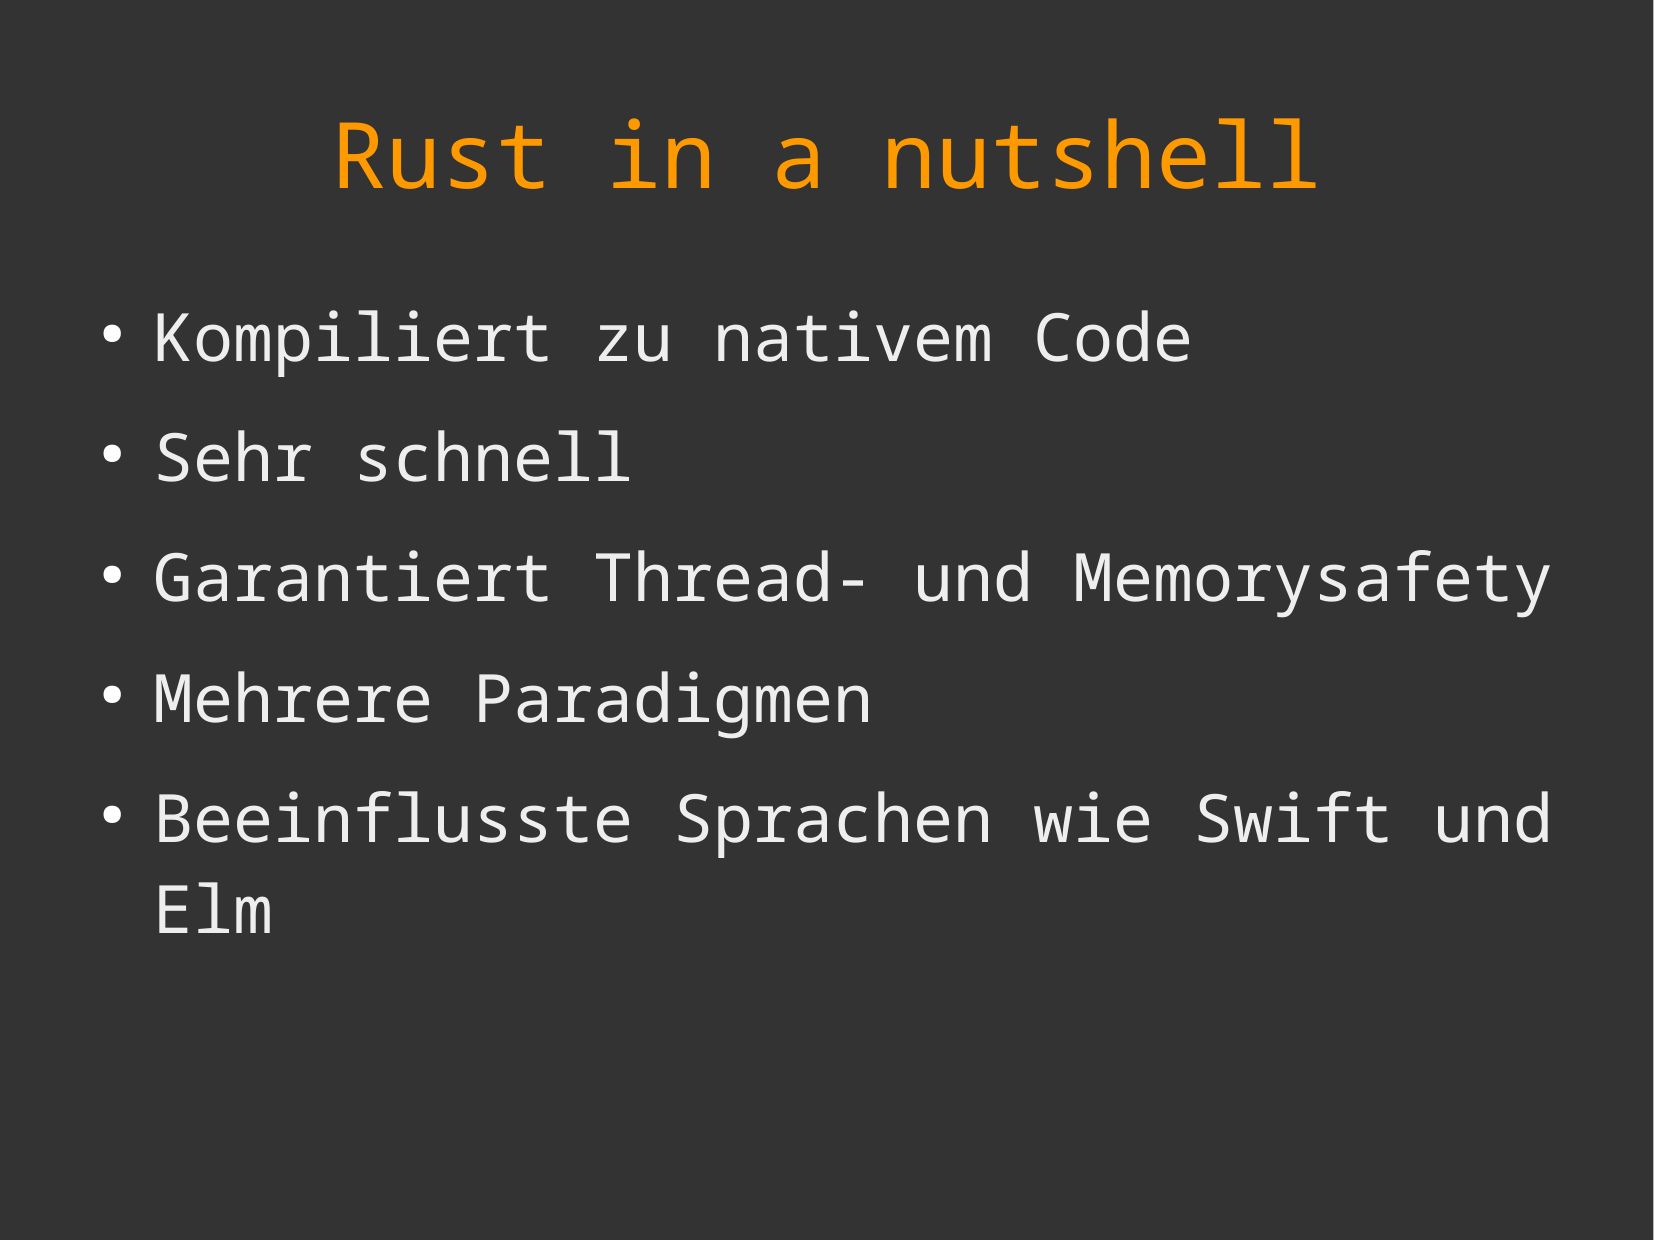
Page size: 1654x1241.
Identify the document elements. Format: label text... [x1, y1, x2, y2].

list Kompiliert zu nativem Code Sehr schnell Garantiert Thread- und Memorysafety Mehrere Paradigmen Beeinflusste Sprachen wie Swift und Elm [82, 290, 1571, 1010]
title Rust in a nutshell [82, 49, 1571, 257]
